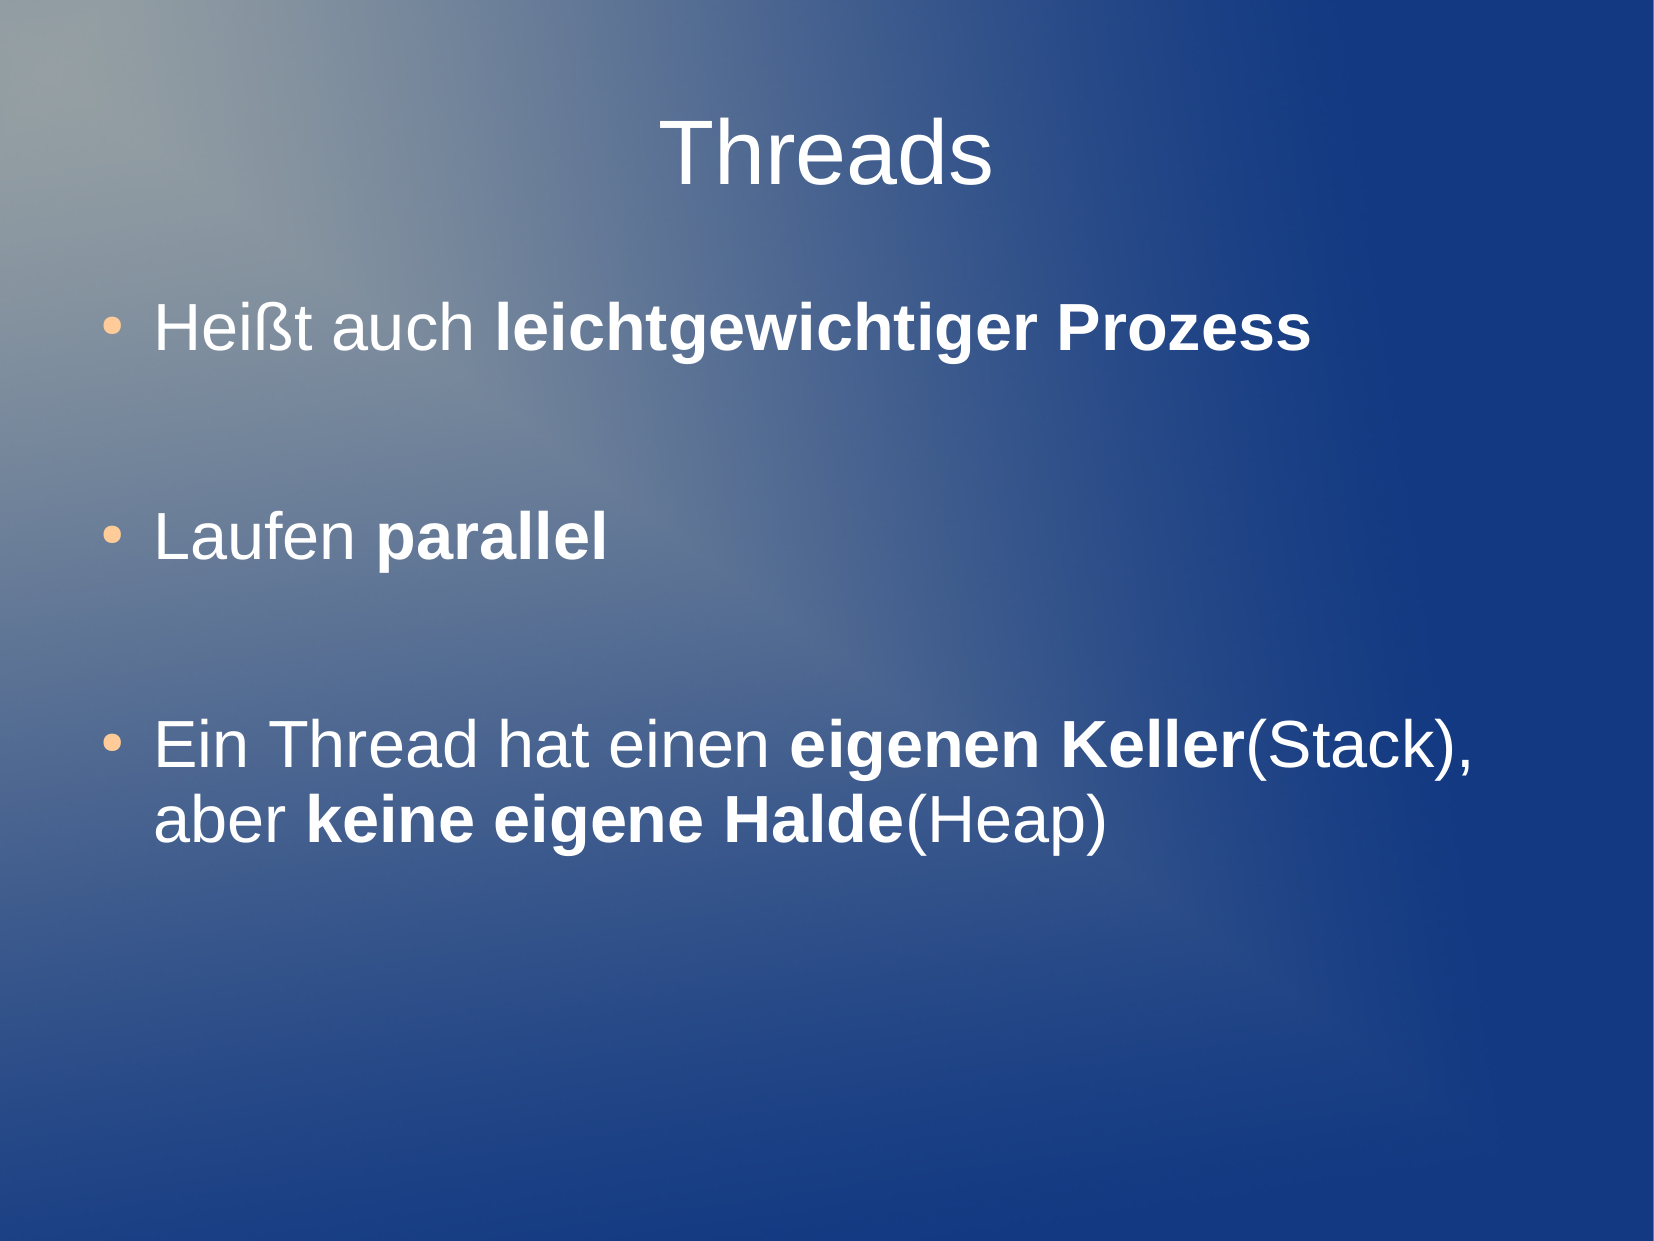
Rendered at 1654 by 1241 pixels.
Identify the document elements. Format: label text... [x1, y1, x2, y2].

picture [0, 0, 1654, 1241]
title Threads [82, 49, 1571, 257]
list Heißt auch leichtgewichtiger Prozess Laufen parallel Ein Thread hat einen eigenen Keller(Stack), aber keine eigene Halde(Heap) [82, 290, 1571, 1109]
